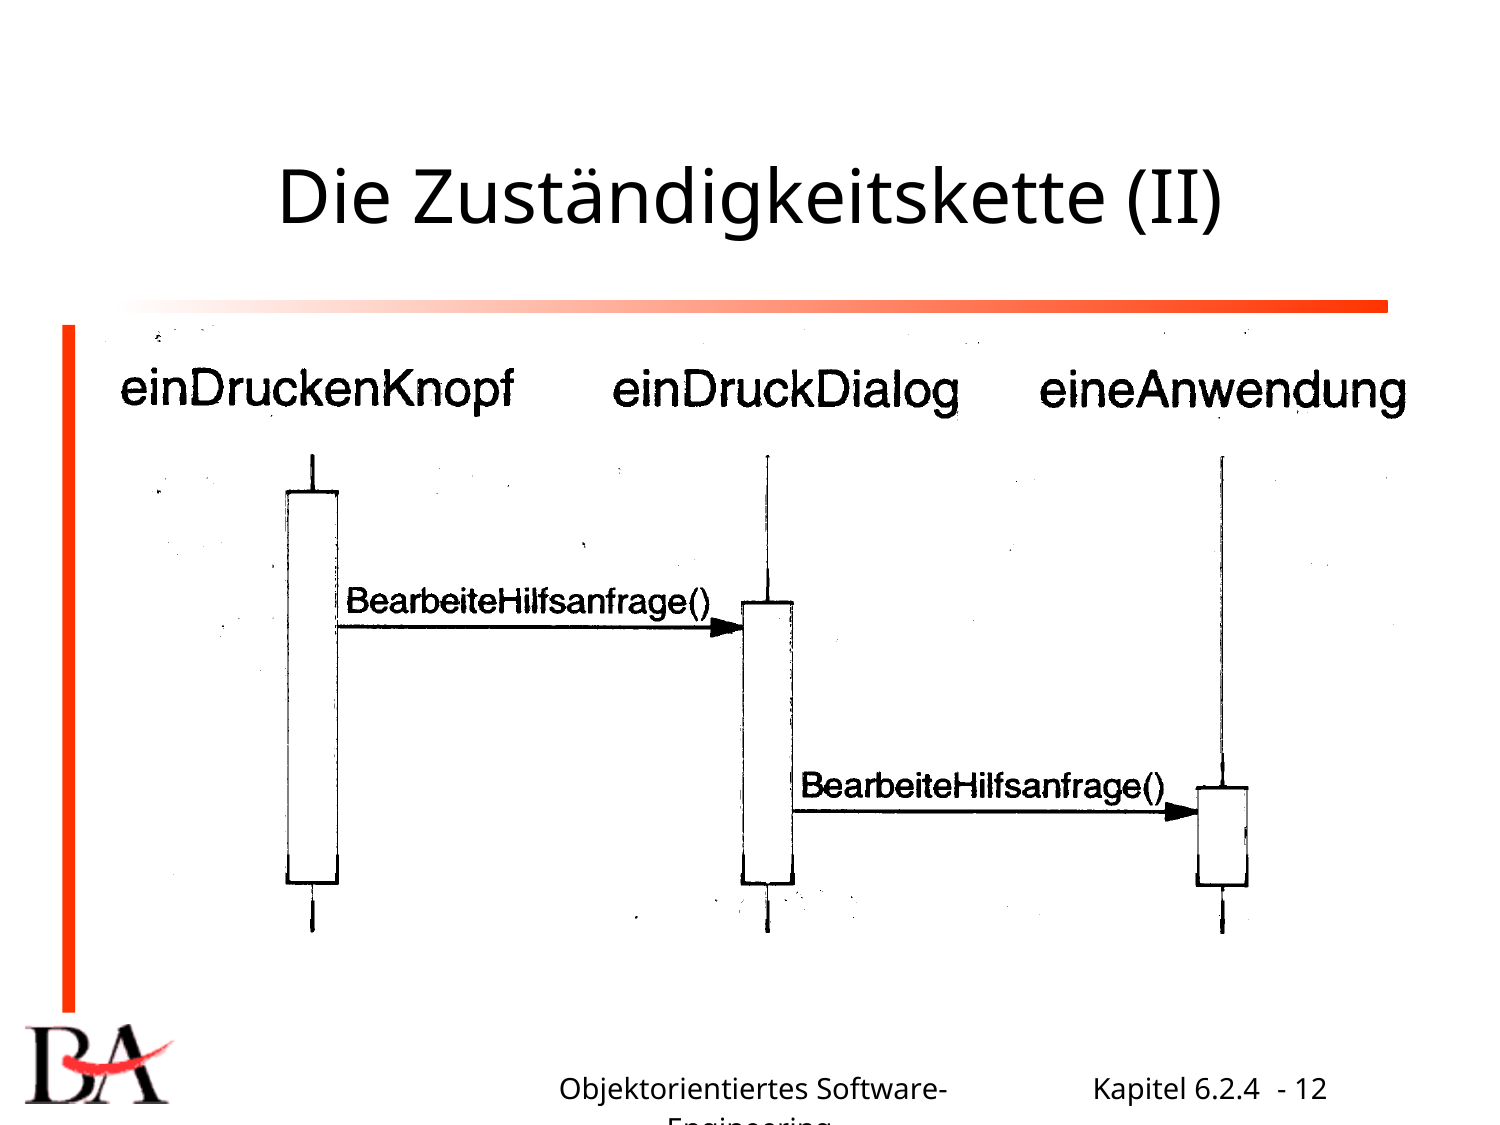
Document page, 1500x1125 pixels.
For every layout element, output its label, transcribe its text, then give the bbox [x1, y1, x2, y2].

picture [24, 1024, 175, 1104]
title Die Zuständigkeitskette (II) [112, 99, 1388, 288]
chart [99, 324, 1426, 950]
